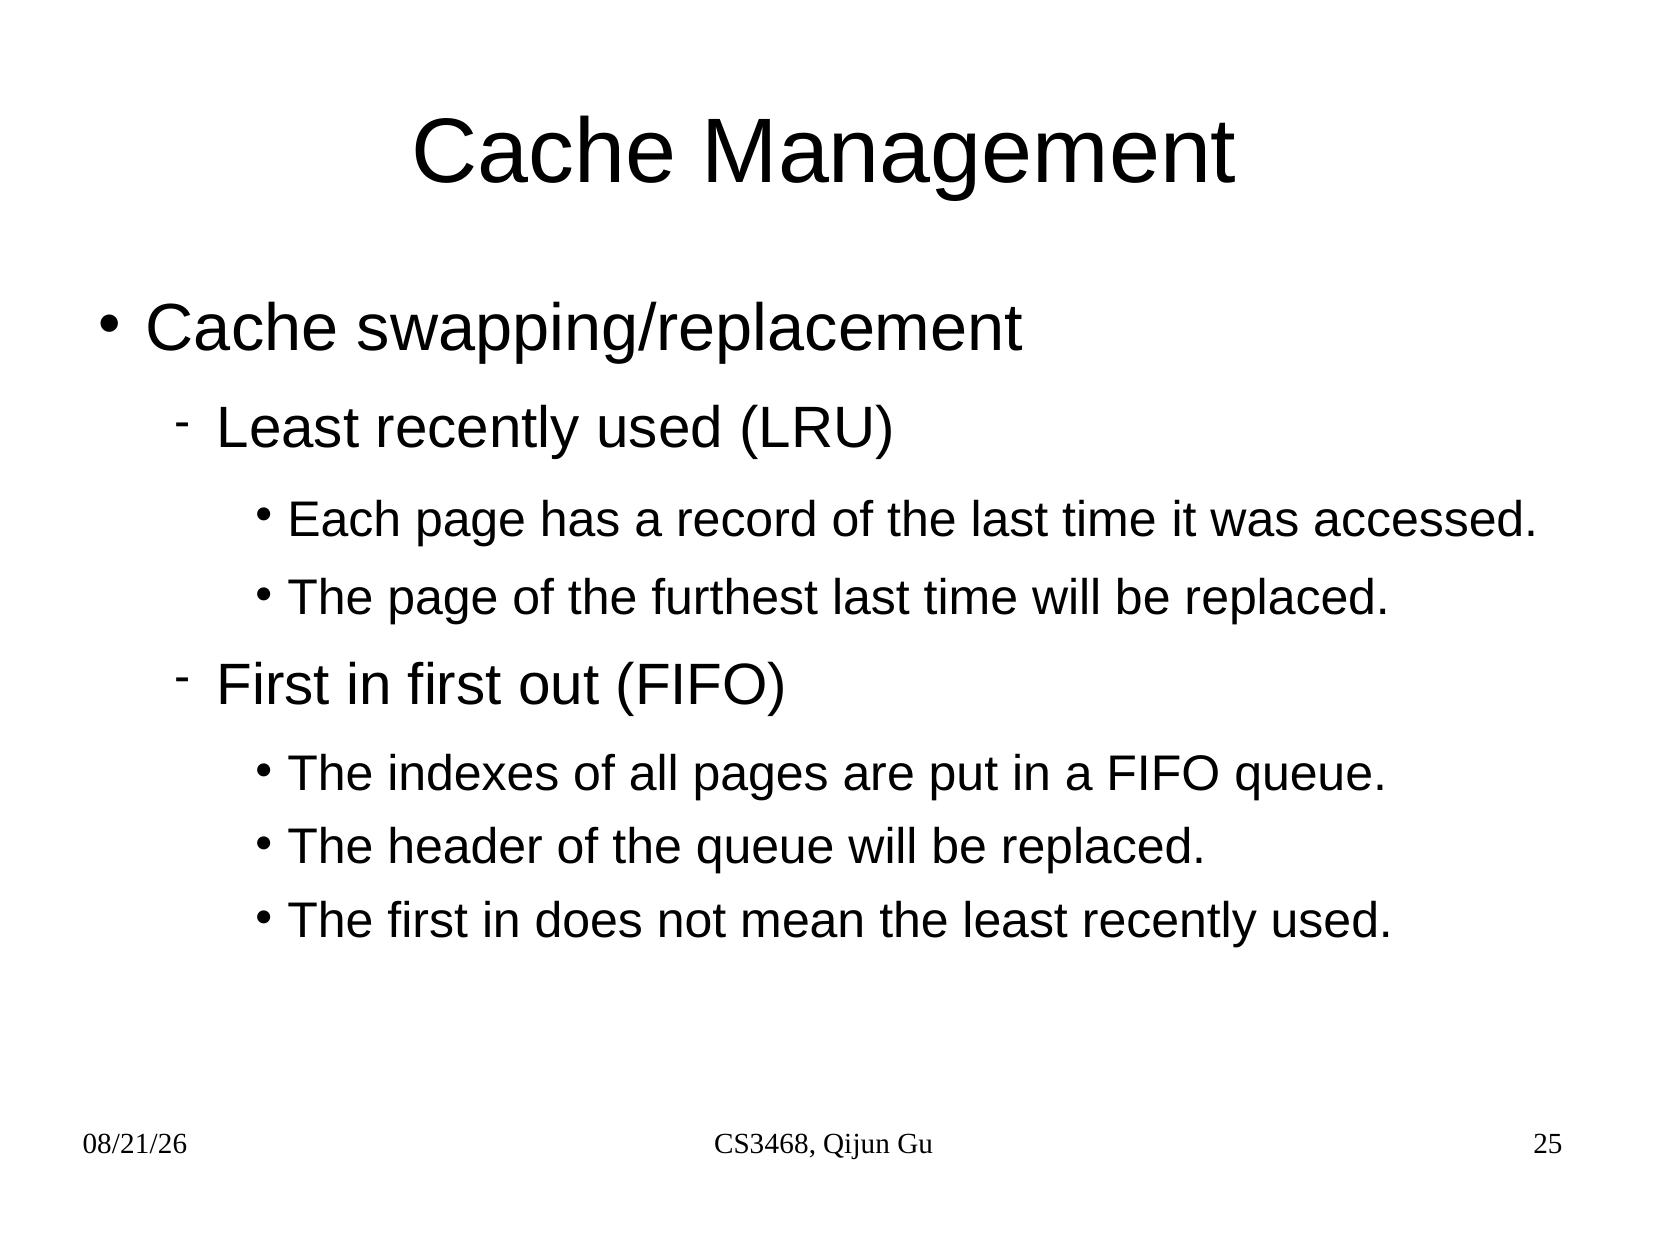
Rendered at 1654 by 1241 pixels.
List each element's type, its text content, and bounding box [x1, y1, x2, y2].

title Cache Management [82, 56, 1567, 245]
list Cache swapping/replacement Least recently used (LRU) Each page has a record of the last time‏ it was accessed. The page of the furthest last time will be replaced. First in first out (FIFO)‏ The indexes of all pages are put in a FIFO queue. The header of the queue will be replaced. The first in does not mean the least recently used. [82, 290, 1567, 1090]
